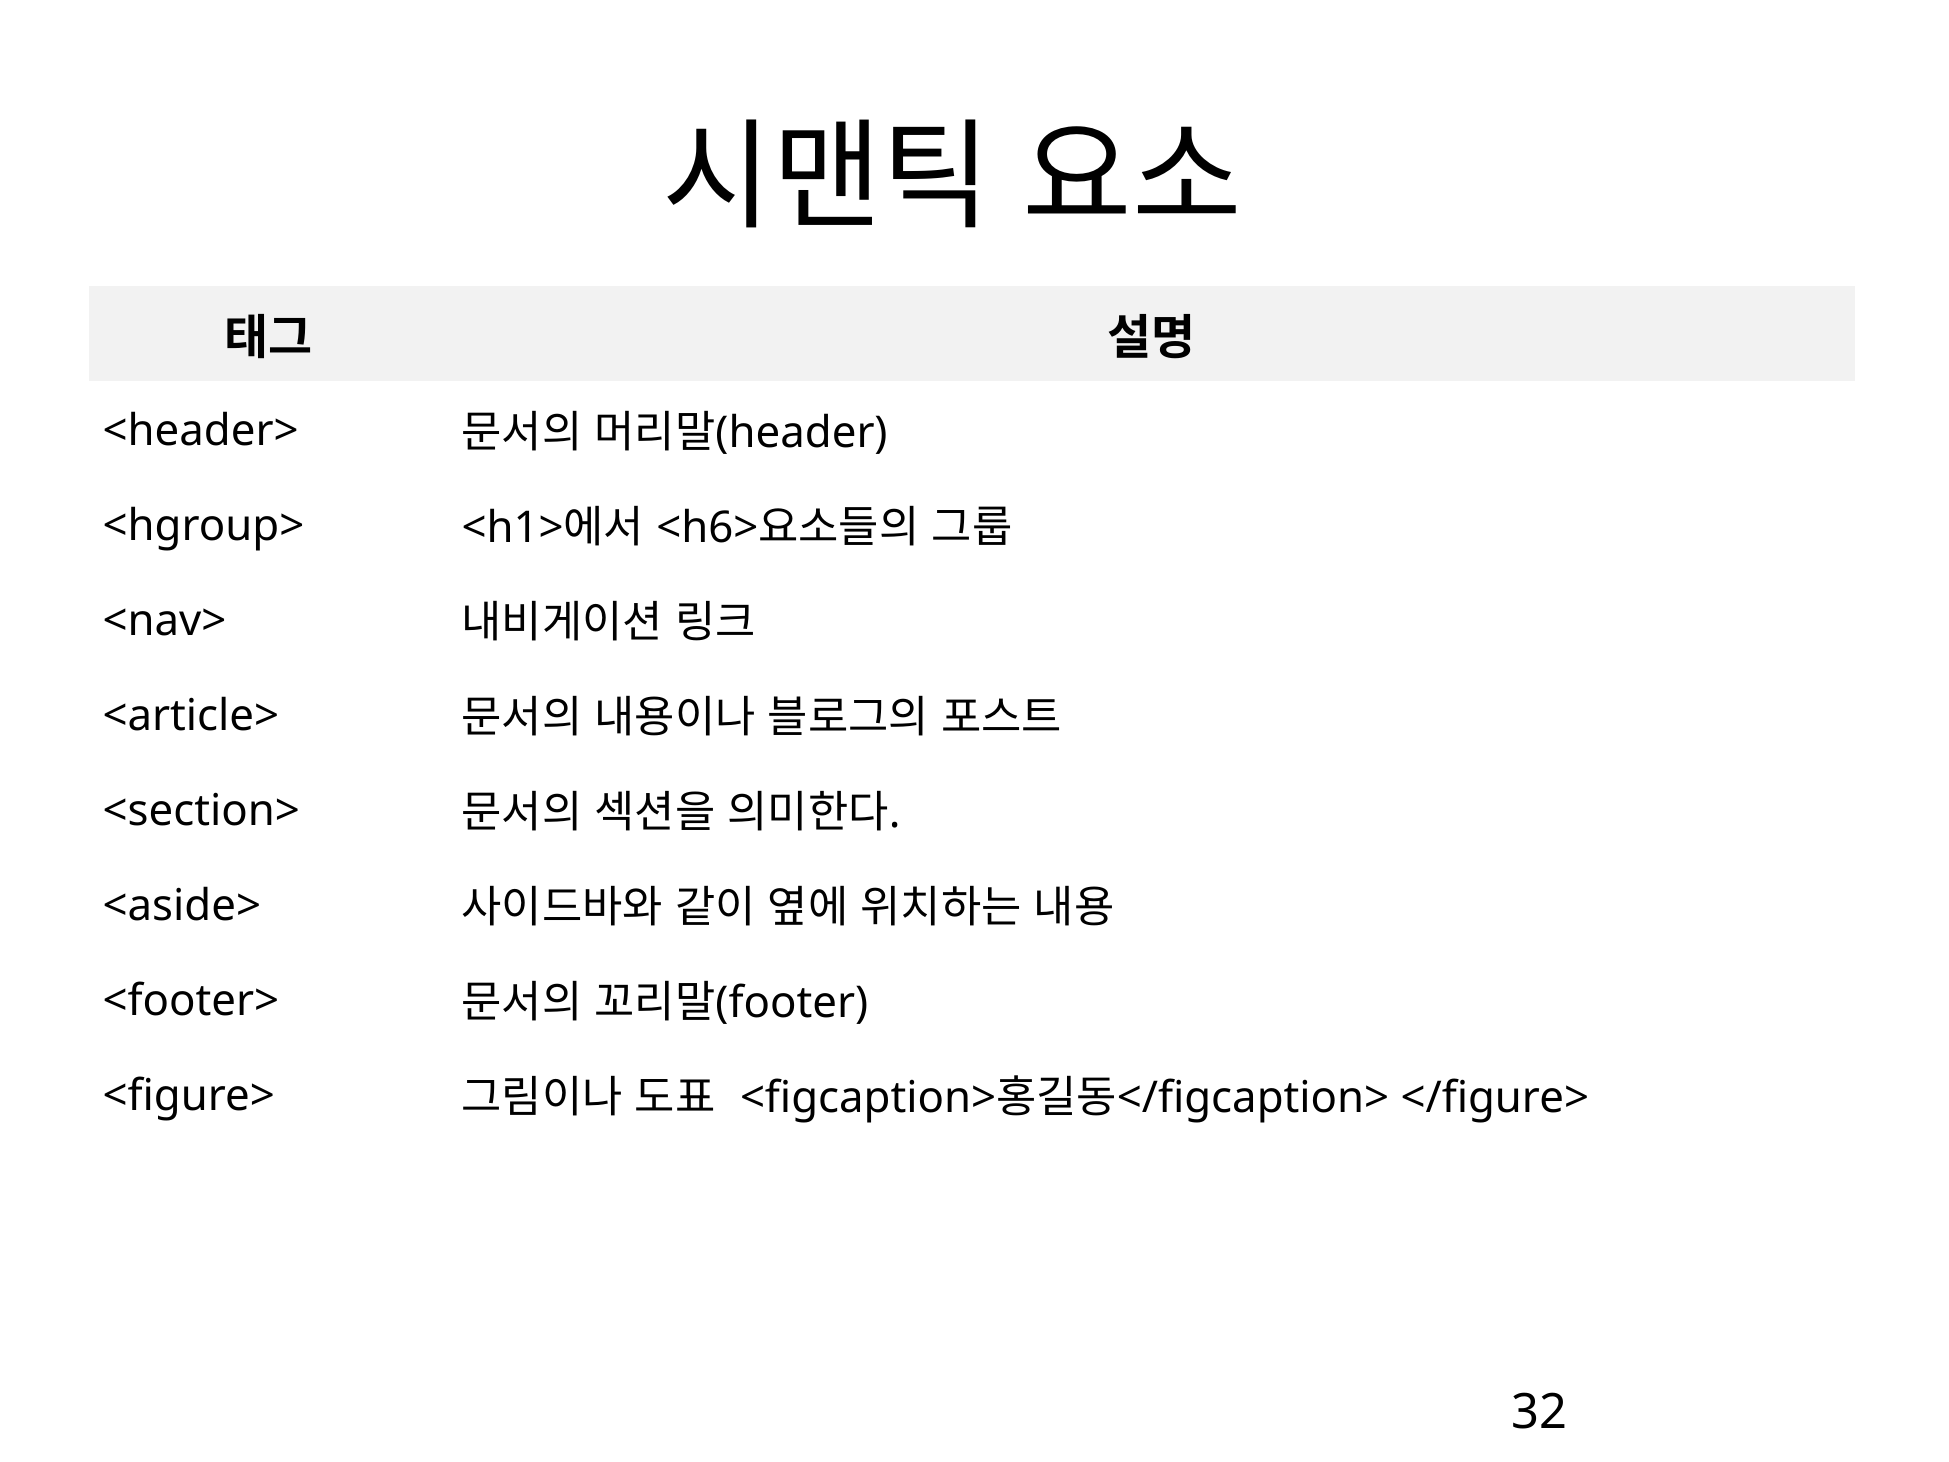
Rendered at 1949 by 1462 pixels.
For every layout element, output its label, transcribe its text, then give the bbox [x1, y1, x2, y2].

table_header 태그 [89, 286, 448, 381]
table_cell 문서의 머리말(header) [448, 381, 1855, 476]
table_cell <figure> [89, 1046, 448, 1141]
table_cell <h1>에서 <h6>요소들의 그룹 [448, 476, 1855, 571]
table_cell <section> [89, 761, 448, 856]
table_cell <nav> [89, 571, 448, 666]
table_header 설명 [448, 286, 1855, 381]
title 시맨틱 요소 [156, 92, 1749, 255]
table_cell 문서의 섹션을 의미한다. [448, 761, 1855, 856]
table_cell 그림이나 도표 <figcaption>홍길동</figcaption> </figure> [448, 1046, 1855, 1141]
table_cell <hgroup> [89, 476, 448, 571]
table_cell 사이드바와 같이 옆에 위치하는 내용 [448, 856, 1855, 951]
table_cell 내비게이션 링크 [448, 571, 1855, 666]
table_cell 문서의 내용이나 블로그의 포스트 [448, 666, 1855, 761]
table_cell <article> [89, 666, 448, 761]
slide_number <숫자> [1496, 1372, 1899, 1462]
table_cell 문서의 꼬리말(footer) [448, 951, 1855, 1046]
table_cell <aside> [89, 856, 448, 951]
table_cell <footer> [89, 951, 448, 1046]
table_cell <header> [89, 381, 448, 476]
